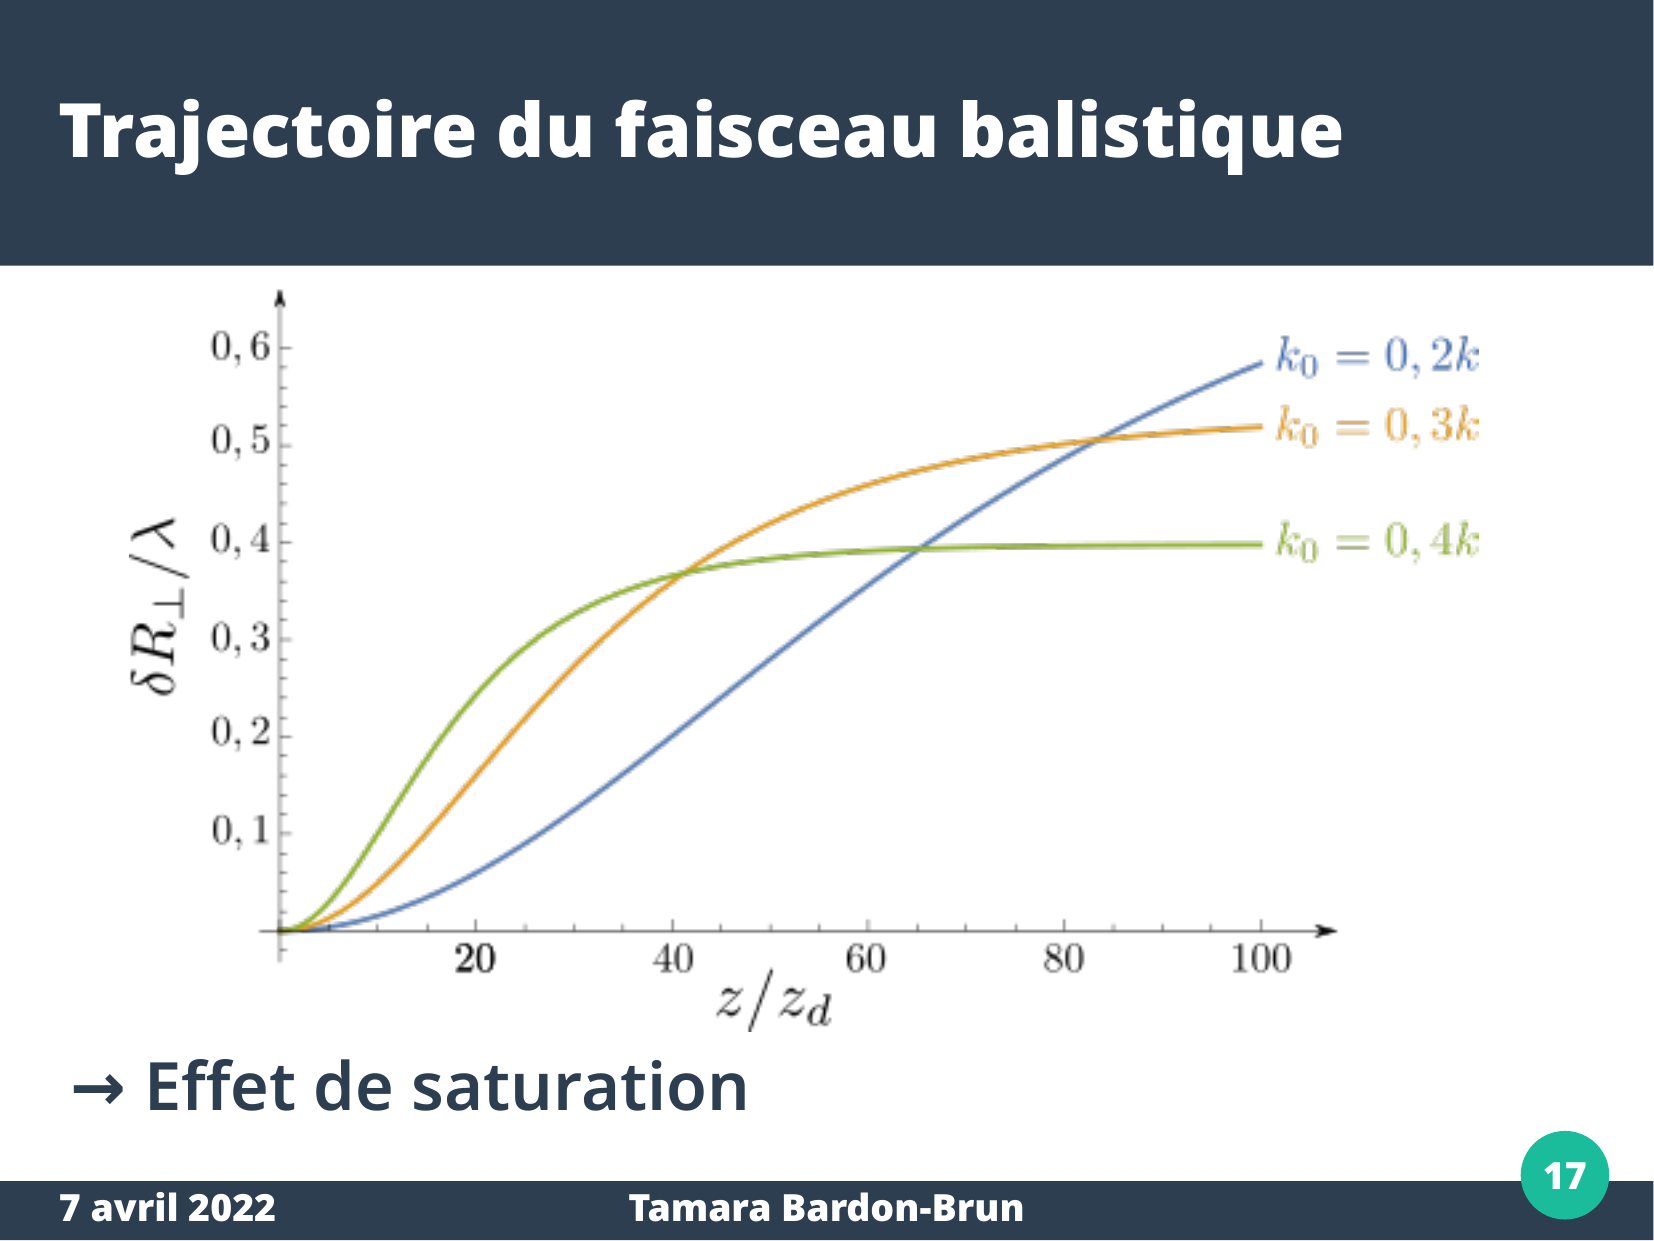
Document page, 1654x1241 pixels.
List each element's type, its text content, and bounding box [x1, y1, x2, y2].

list → Effet de saturation [0, 1039, 1536, 1241]
title Trajectoire du faisceau balistique [59, 49, 1595, 207]
picture [129, 289, 1479, 1032]
